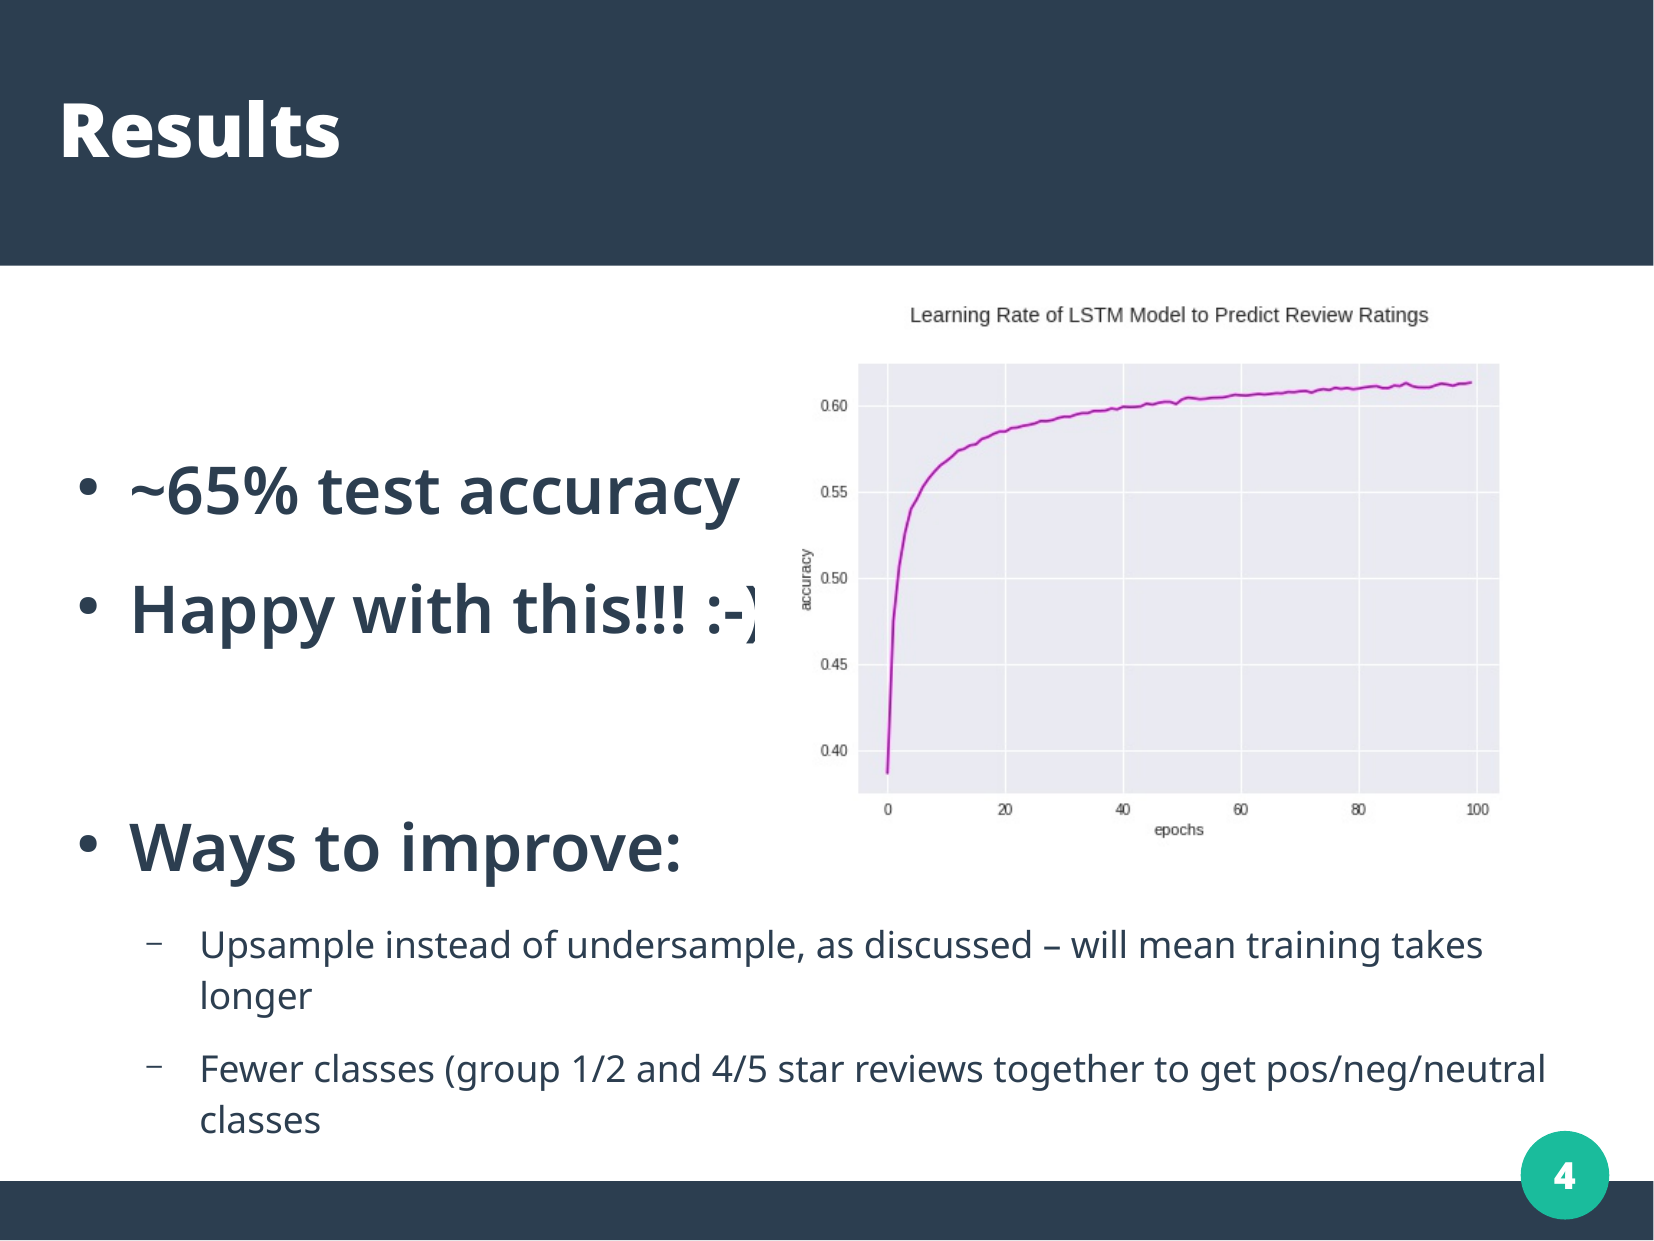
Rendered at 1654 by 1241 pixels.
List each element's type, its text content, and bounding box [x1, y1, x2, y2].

list ~65% test accuracy Happy with this!!! :-) Ways to improve: Upsample instead of undersample, as discussed – will mean training takes longer Fewer classes (group 1/2 and 4/5 star reviews together to get pos/neg/neutral classes [59, 324, 1595, 1152]
title Results [59, 49, 1595, 207]
picture [755, 295, 1583, 864]
